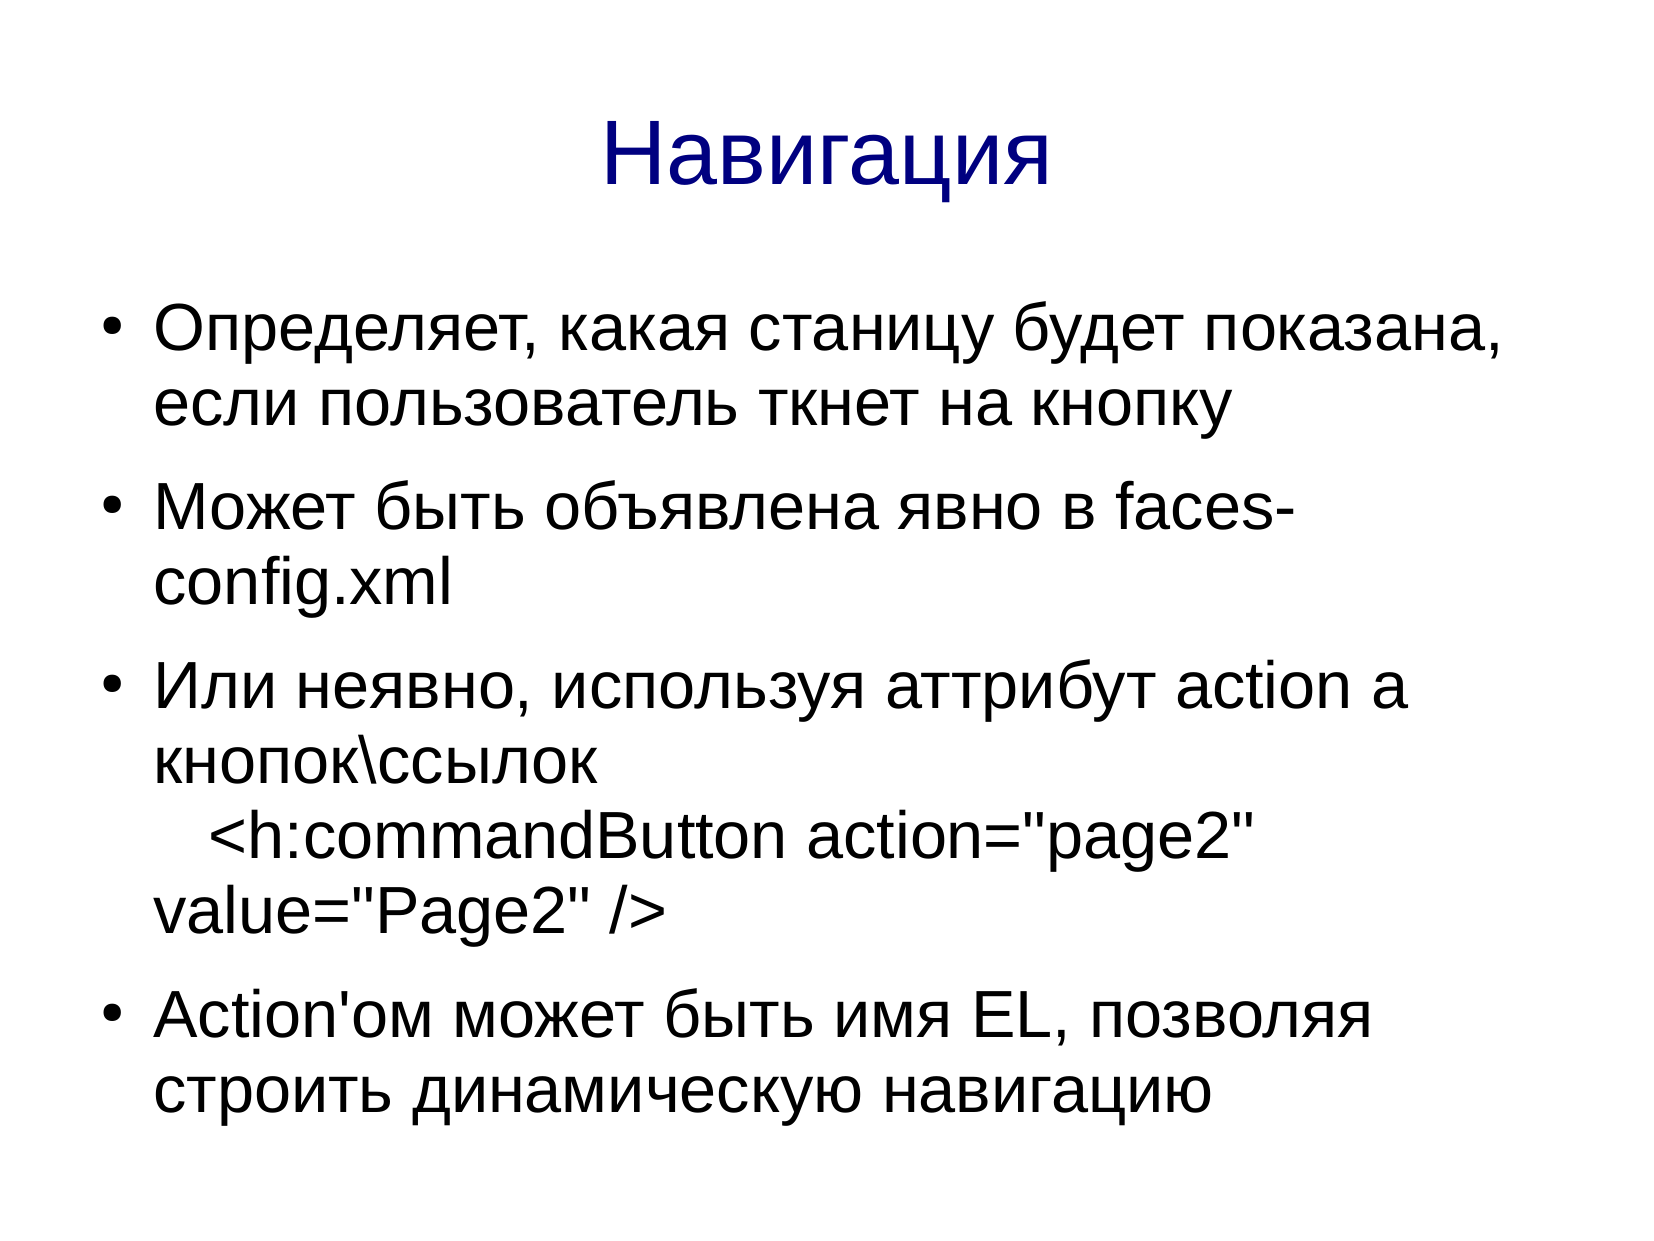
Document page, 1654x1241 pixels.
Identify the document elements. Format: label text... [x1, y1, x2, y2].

title Навигация [82, 49, 1571, 257]
list Определяет, какая станицу будет показана, если пользователь ткнет на кнопку Может быть объявлена явно в faces-config.xml Или неявно, используя аттрибут action а кнопок\ссылок <h:commandButton action="page2" value="Page2" /> Action'ом может быть имя EL, позволяя строить динамическую навигацию [82, 290, 1571, 1127]
